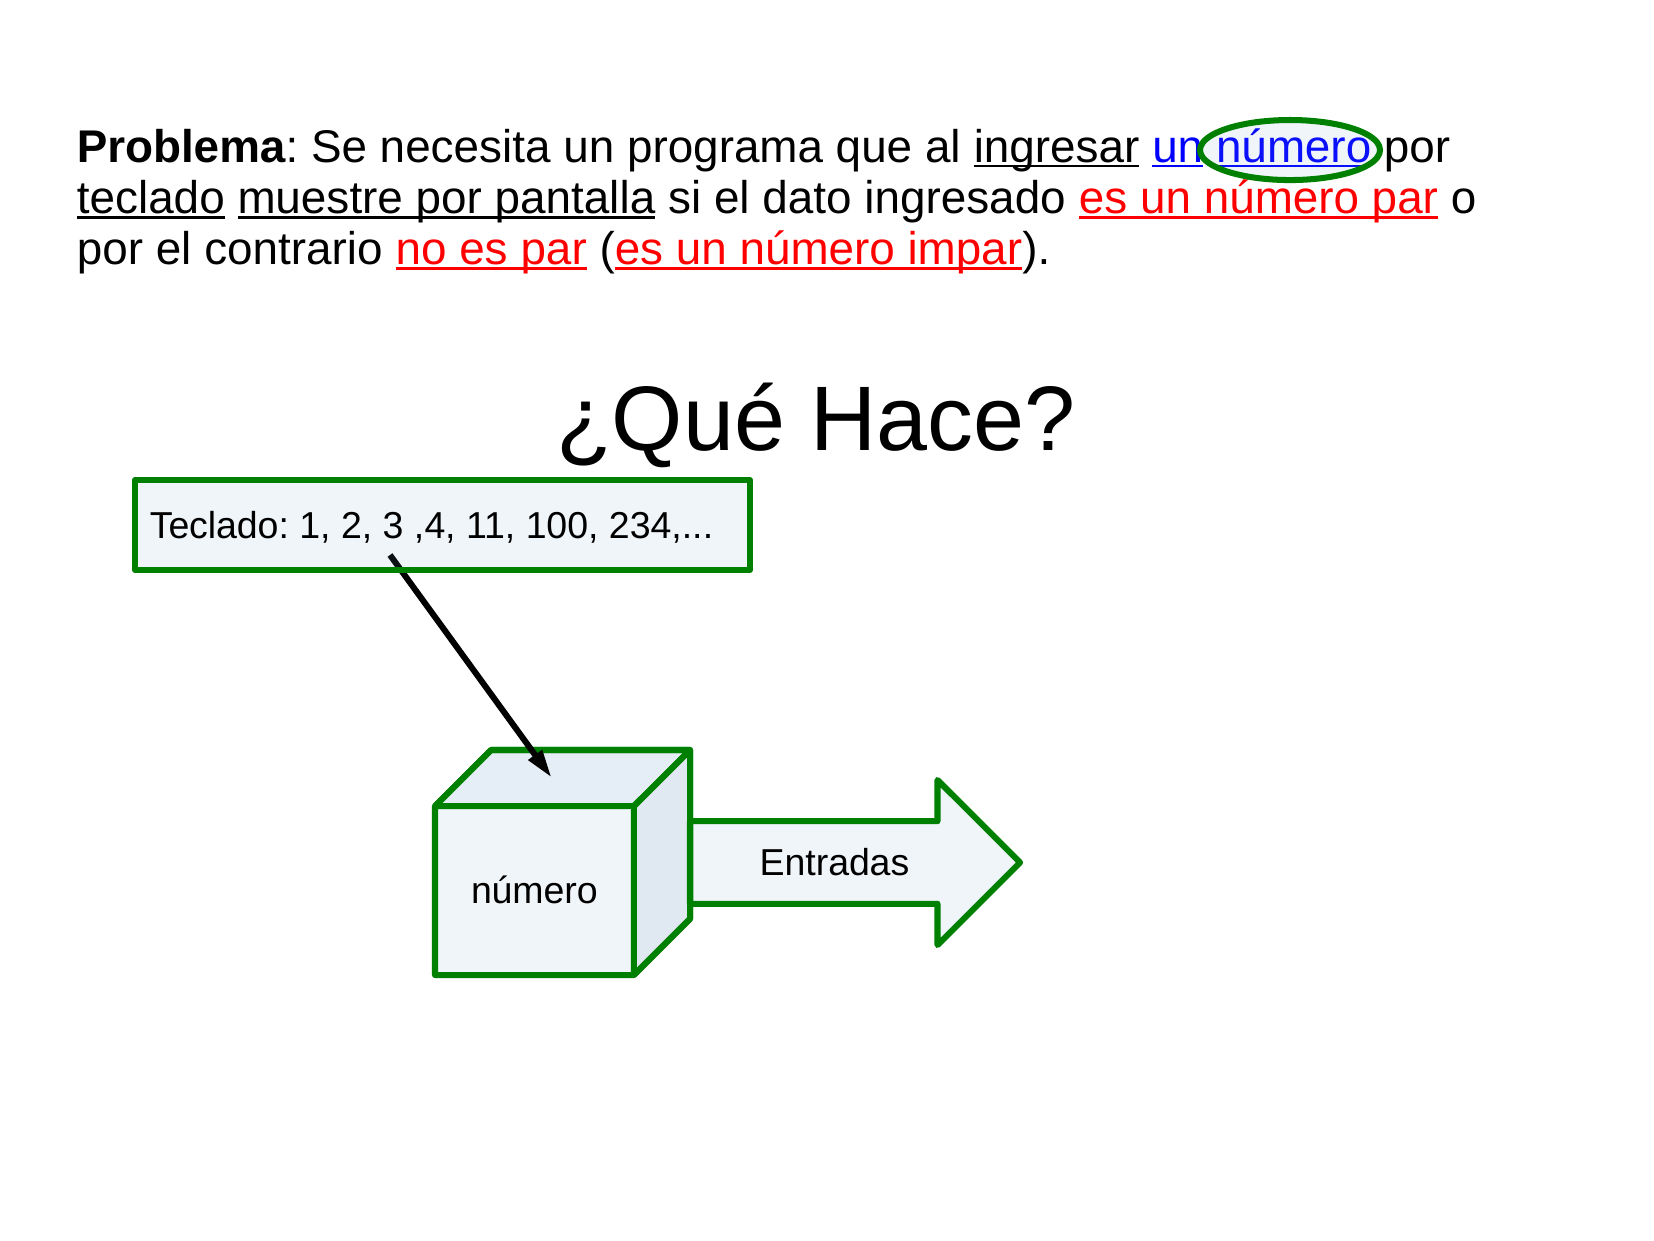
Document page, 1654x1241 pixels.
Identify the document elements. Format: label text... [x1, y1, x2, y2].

subtitle Problema: Se necesita un programa que al ingresar un número por teclado muestre por pantalla si el dato ingresado es un número par o por el contrario no es par (es un número impar). [76, 105, 1510, 291]
text_box Teclado: 1, 2, 3 ,4, 11, 100, 234,... [135, 480, 751, 571]
title ¿Qué Hace? [71, 315, 1561, 523]
text_box [1200, 120, 1381, 181]
text_box Es par [435, 750, 689, 807]
text_box Entradas [691, 780, 1021, 946]
text_box número [435, 807, 633, 976]
